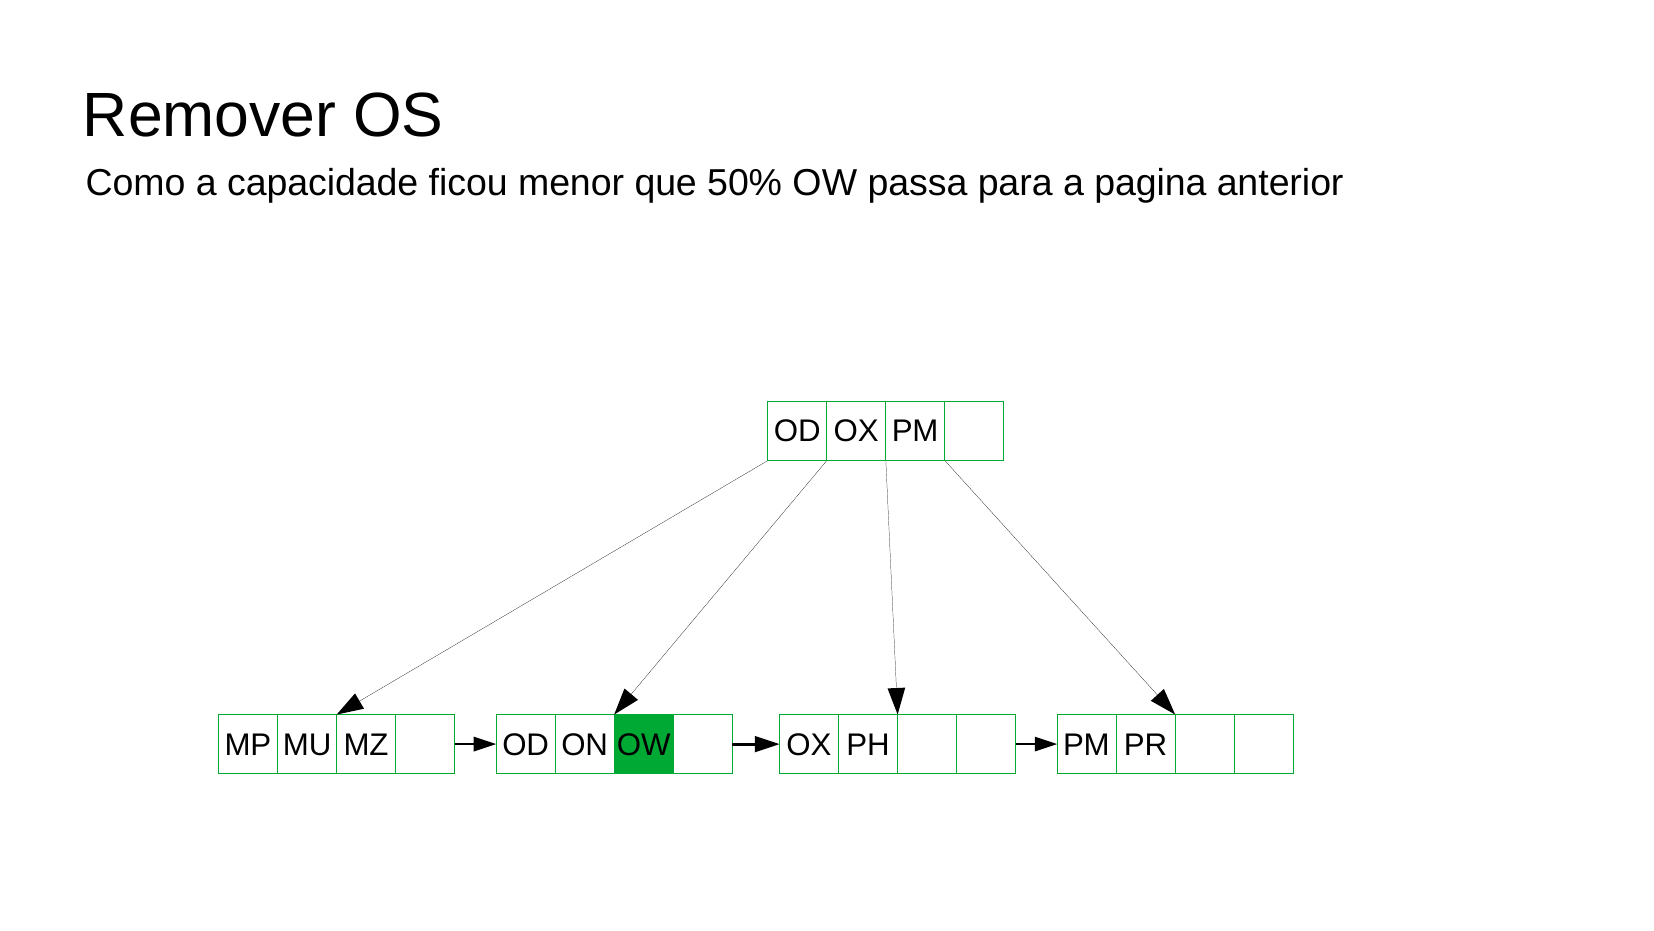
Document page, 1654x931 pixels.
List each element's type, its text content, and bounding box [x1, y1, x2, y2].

text_box [1175, 714, 1294, 774]
text_box PM [885, 401, 944, 461]
text_box OD [496, 714, 555, 774]
text_box [944, 401, 1004, 461]
text_box OD [767, 401, 826, 461]
text_box [673, 714, 733, 774]
text_box MZ [336, 714, 395, 774]
text_box OX [779, 714, 838, 774]
text_box MU [277, 714, 336, 774]
text_box [897, 714, 1016, 774]
text_box ON [555, 714, 614, 774]
text_box OX [826, 401, 885, 461]
text_box [395, 714, 455, 774]
text_box PM [1057, 714, 1116, 774]
text_box Como a capacidade ficou menor que 50% OW passa para a pagina anterior [70, 153, 1595, 337]
text_box OW [614, 714, 673, 774]
text_box PH [838, 714, 897, 774]
text_box PR [1116, 714, 1175, 774]
text_box MP [218, 714, 277, 774]
title Remover OS [82, 37, 1571, 153]
